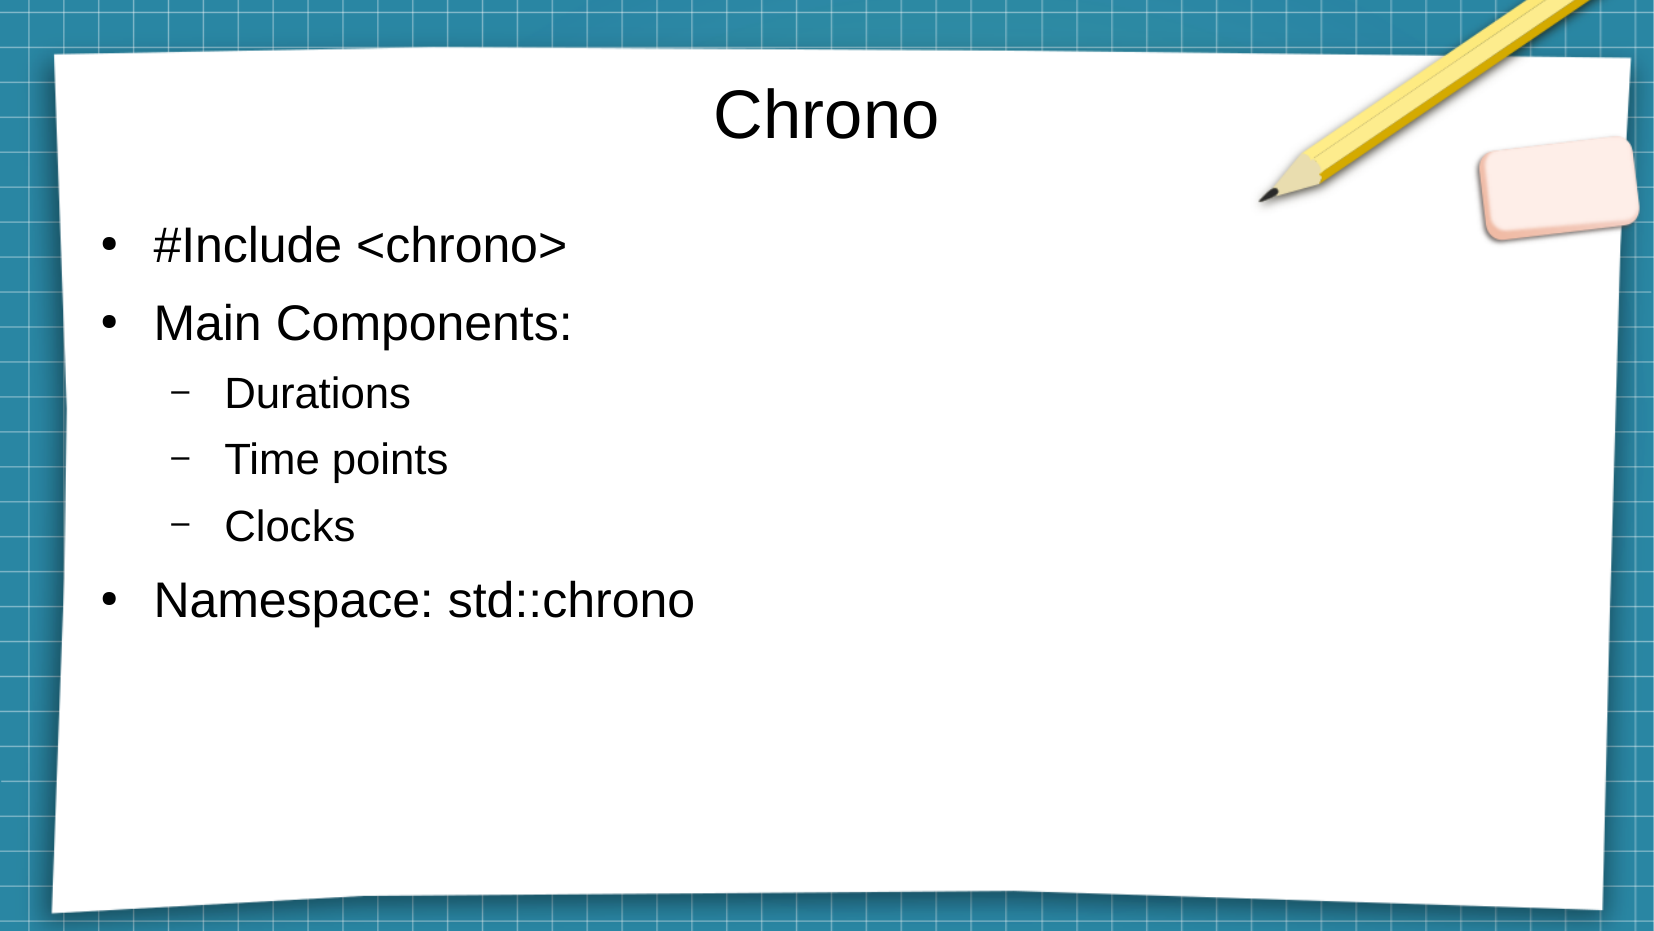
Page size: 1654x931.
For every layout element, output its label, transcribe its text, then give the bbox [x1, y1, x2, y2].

list #Include <chrono> Main Components: Durations Time points Clocks Namespace: std::chrono [82, 217, 1571, 758]
picture [0, 0, 1654, 931]
title Chrono [82, 37, 1571, 193]
